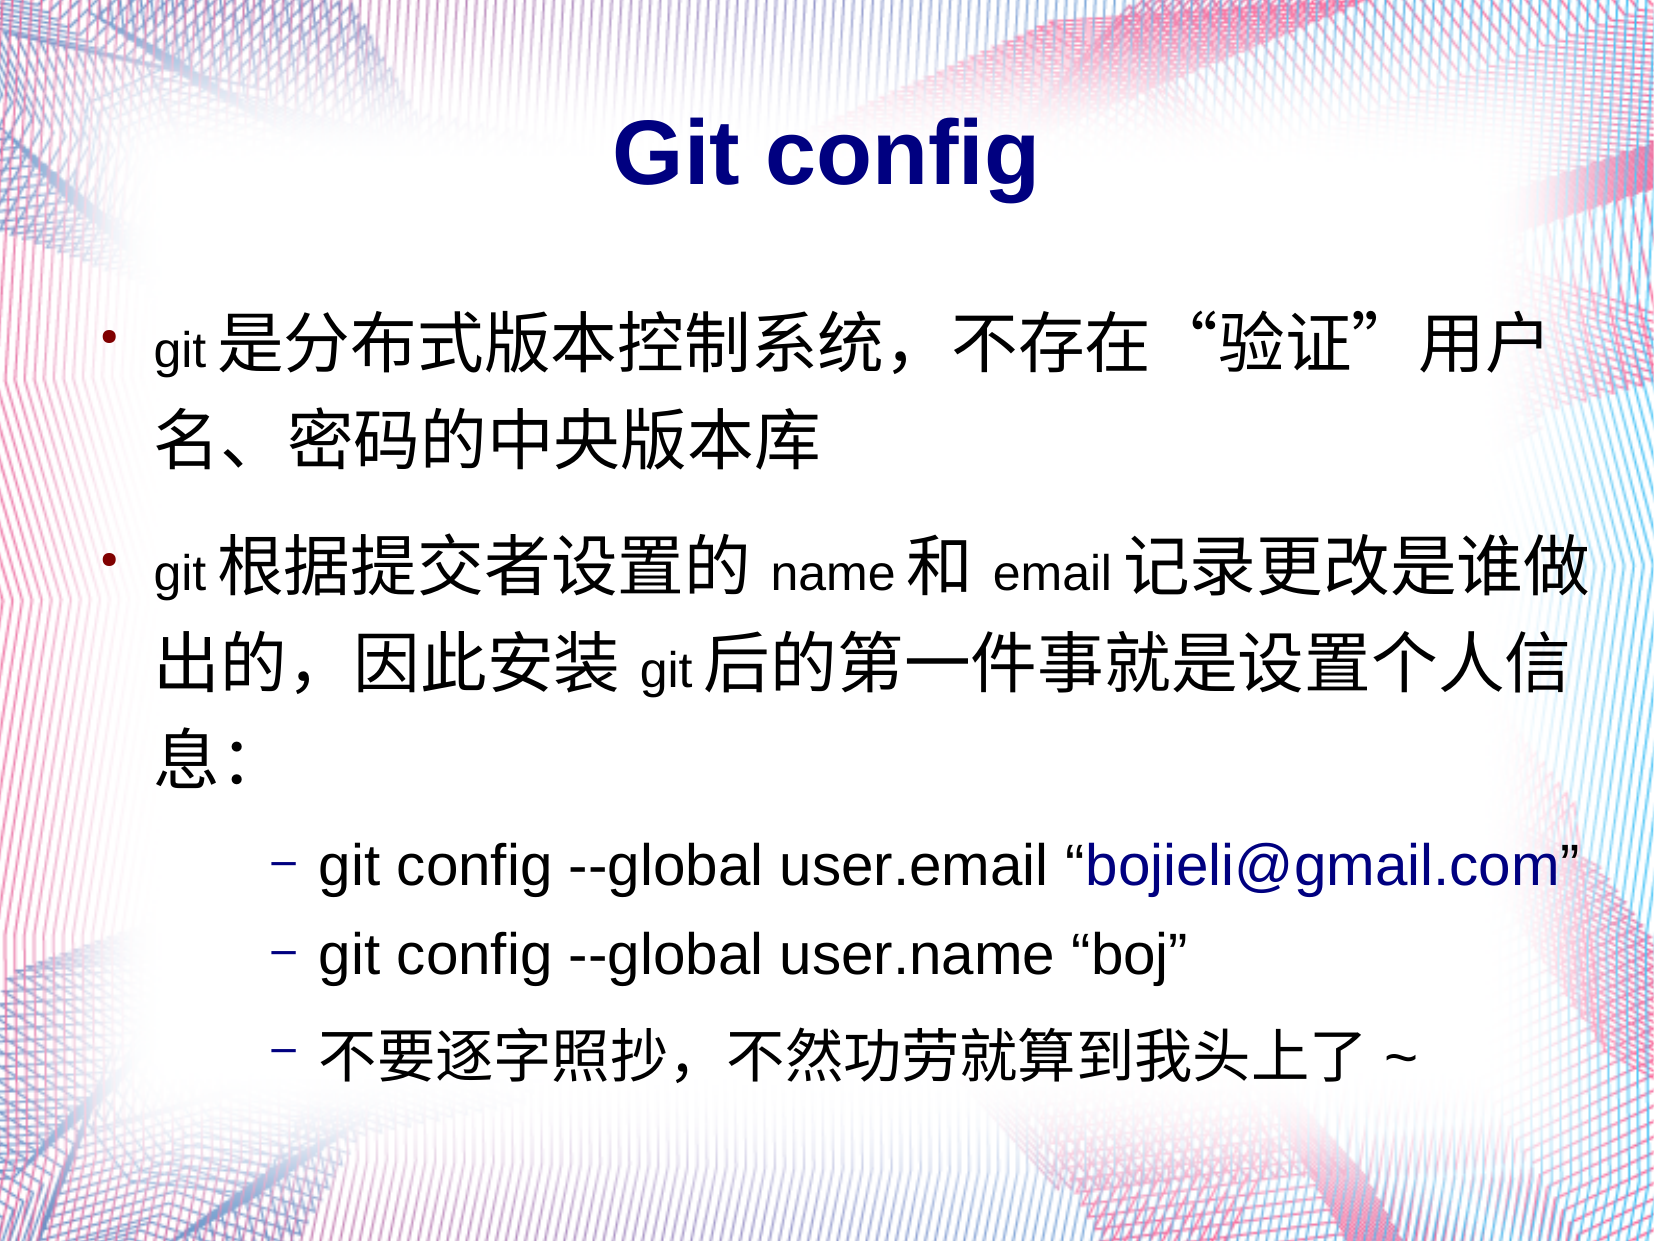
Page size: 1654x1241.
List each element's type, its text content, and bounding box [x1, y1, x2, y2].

title Git config [82, 49, 1571, 257]
list git是分布式版本控制系统，不存在“验证”用户名、密码的中央版本库 git根据提交者设置的name和email记录更改是谁做出的，因此安装git后的第一件事就是设置个人信息： git config --global user.email “bojieli@gmail.com” git config --global user.name “boj” 不要逐字照抄，不然功劳就算到我头上了~ [82, 290, 1606, 1071]
picture [0, 0, 1654, 1241]
